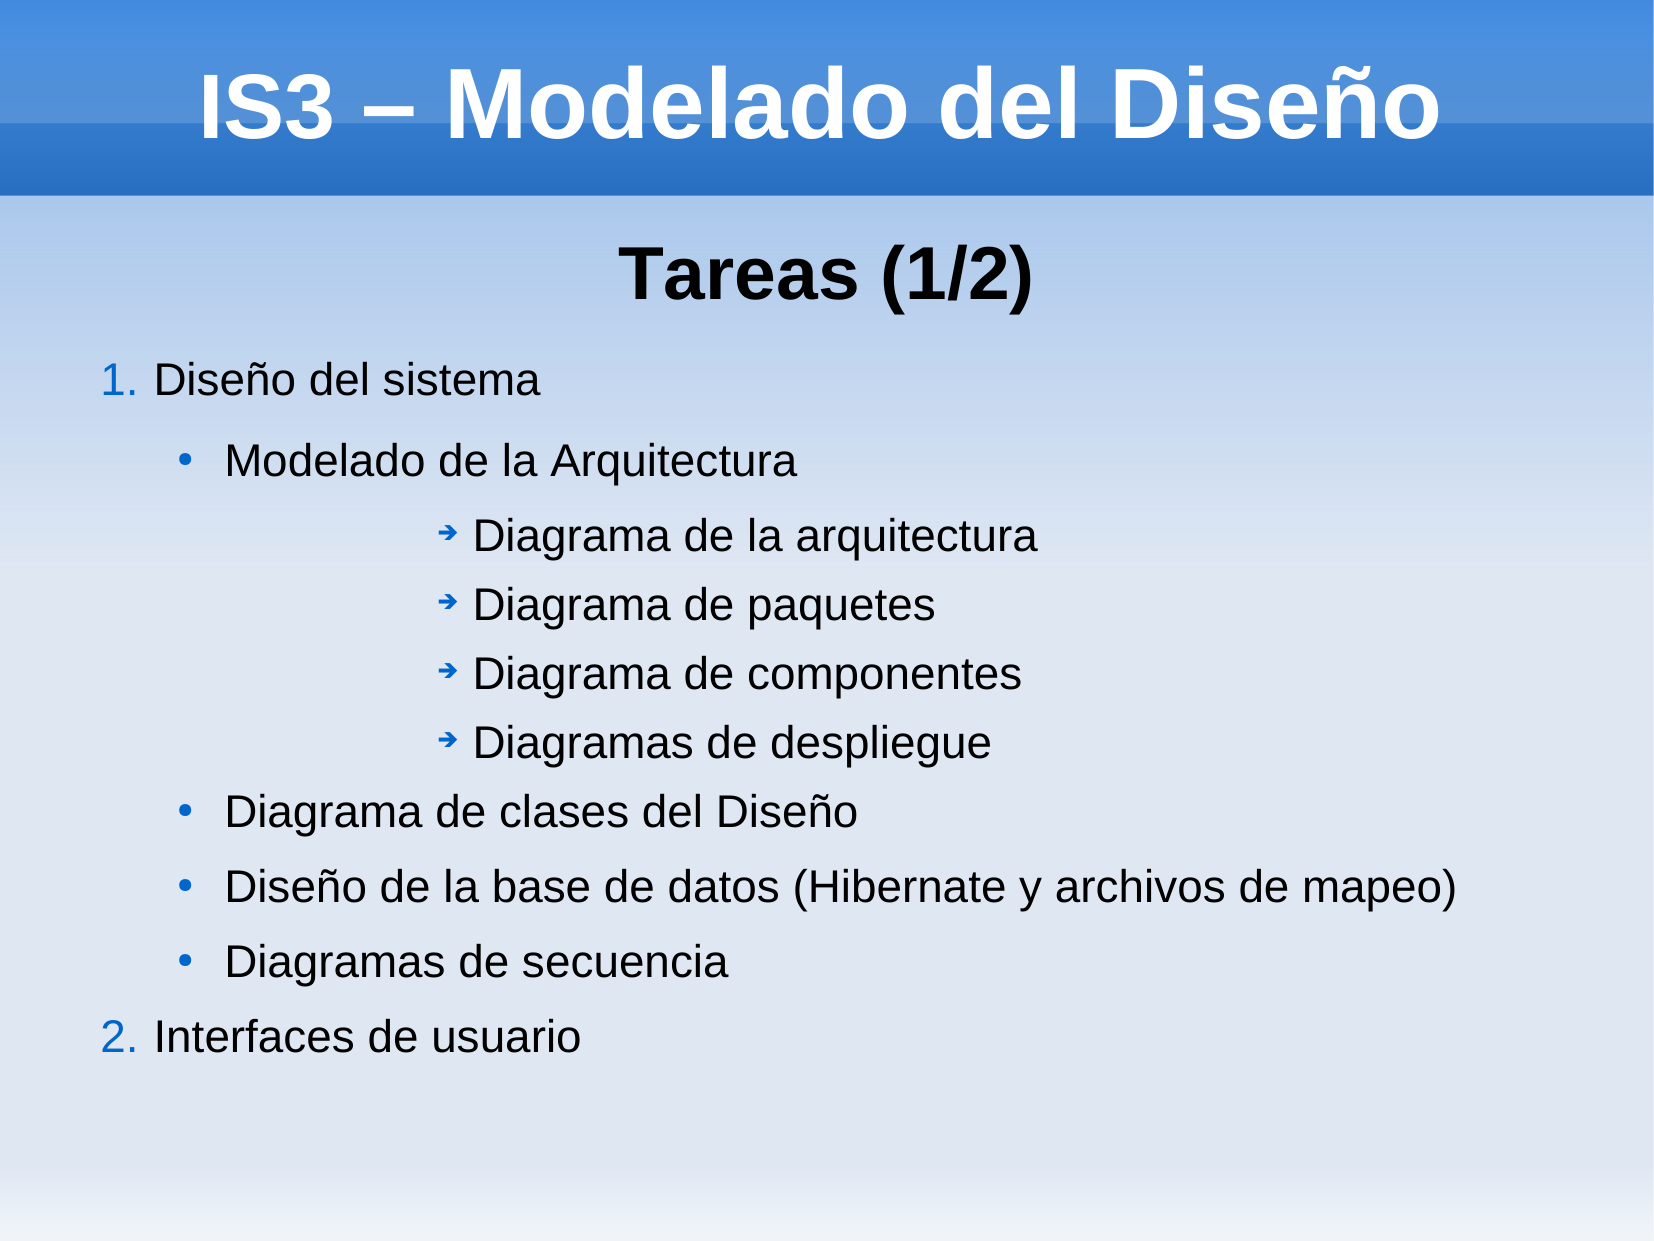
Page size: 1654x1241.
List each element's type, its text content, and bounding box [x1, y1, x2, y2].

text_box Tareas (1/2) [59, 224, 1595, 324]
picture [0, 0, 1654, 1241]
title IS3 – Modelado del Diseño [76, 0, 1565, 208]
list Diseño del sistema Modelado de la Arquitectura Diagrama de la arquitectura Diagrama de paquetes Diagrama de componentes Diagramas de despliegue Diagrama de clases del Diseño Diseño de la base de datos (Hibernate y archivos de mapeo) Diagramas de secuencia Interfaces de usuario [82, 354, 1565, 1136]
